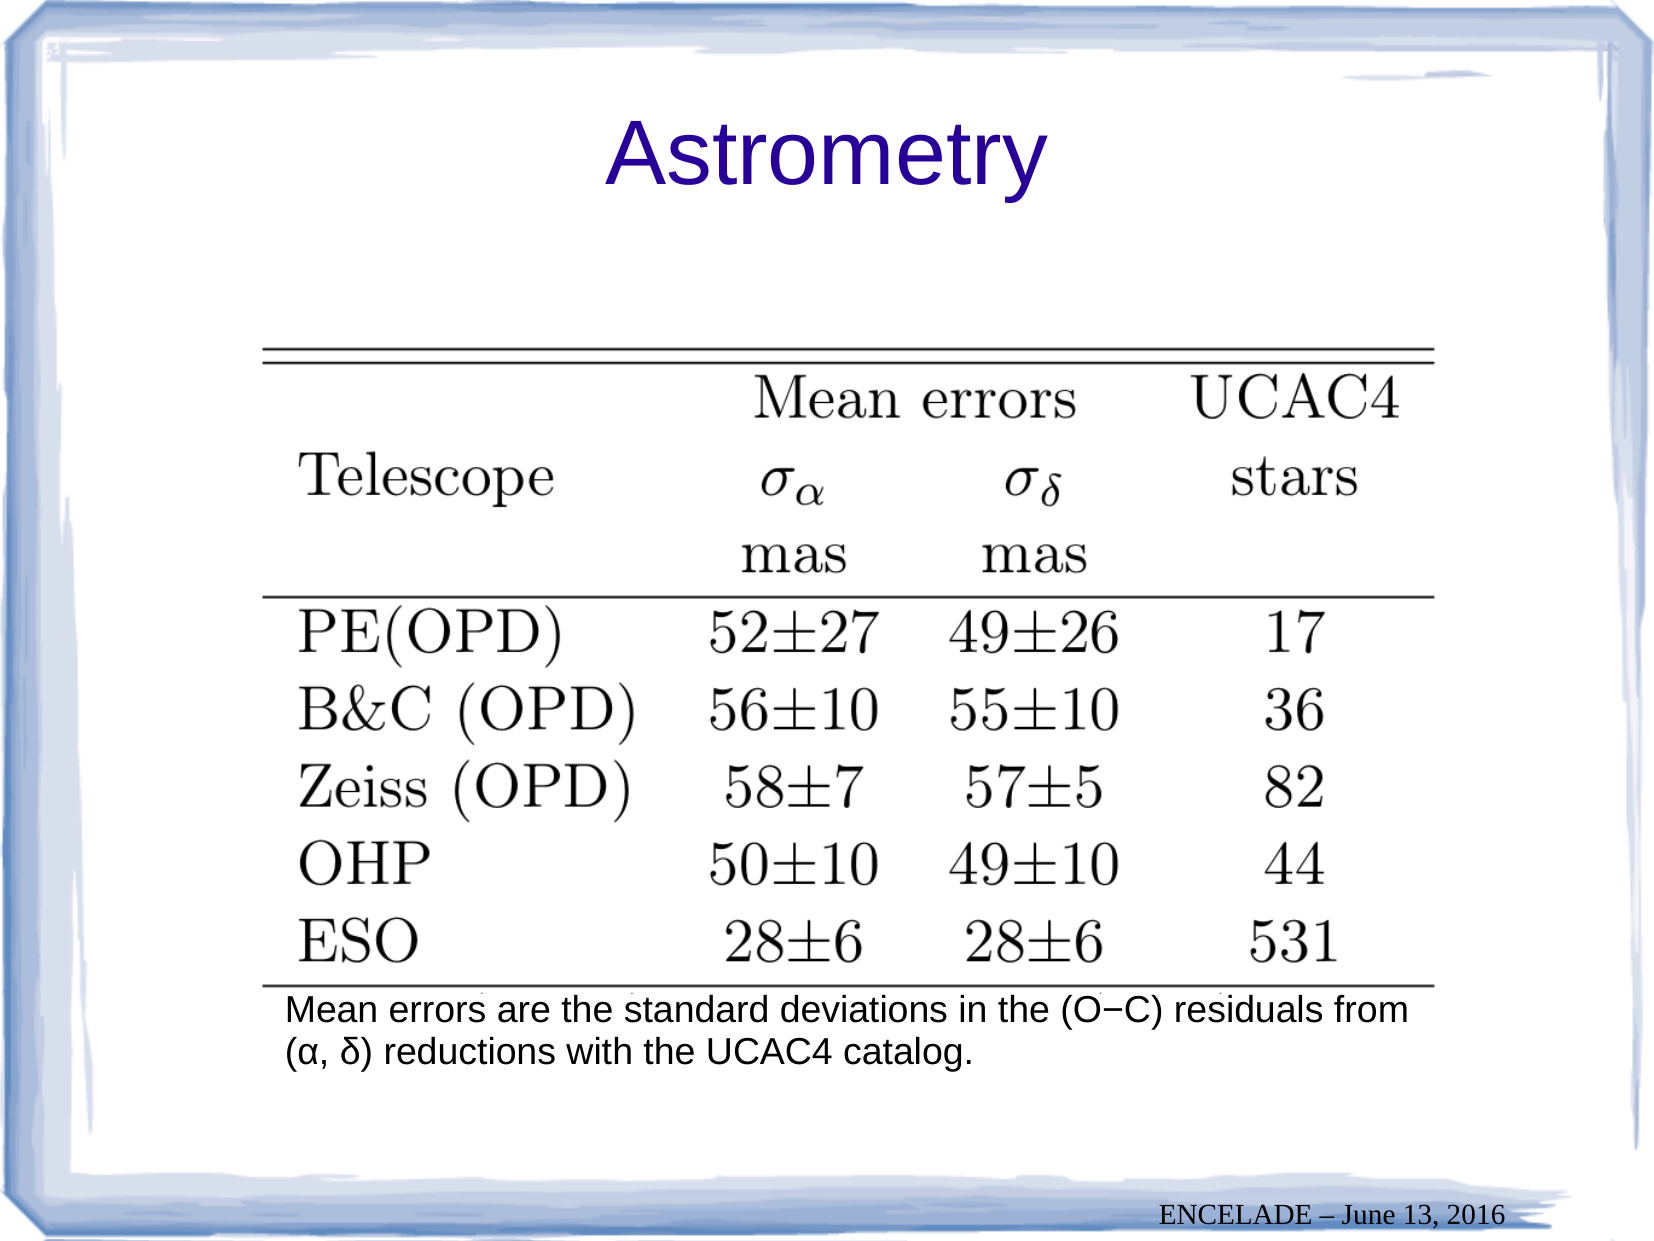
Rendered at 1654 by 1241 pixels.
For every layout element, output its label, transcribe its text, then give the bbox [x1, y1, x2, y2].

text_box Mean errors are the standard deviations in the (O−C) residuals from (α, δ) reductions with the UCAC4 catalog. [270, 981, 1463, 1081]
picture [0, 0, 1654, 1241]
title Astrometry [82, 49, 1571, 257]
